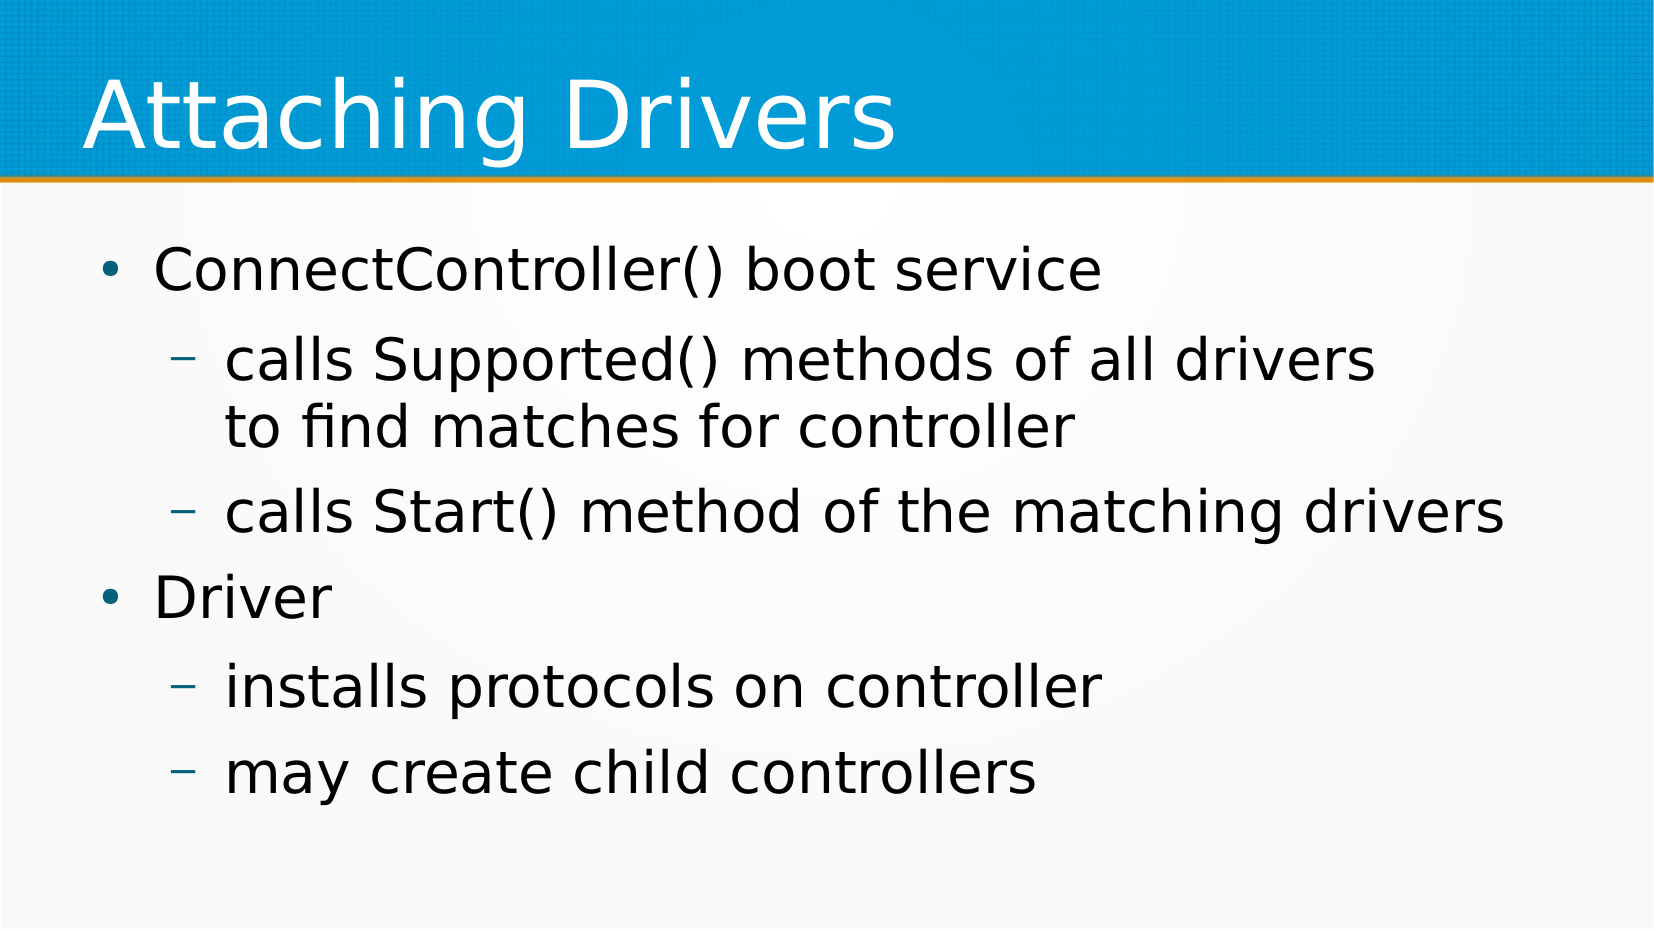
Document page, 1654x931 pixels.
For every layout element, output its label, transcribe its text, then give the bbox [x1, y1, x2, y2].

title Attaching Drivers [82, 14, 1571, 171]
list ConnectController() boot service calls Supported() methods of all drivers to find matches for controller calls Start() method of the matching drivers Driver installs protocols on controller may create child controllers [82, 236, 1563, 901]
picture [0, 175, 1654, 931]
